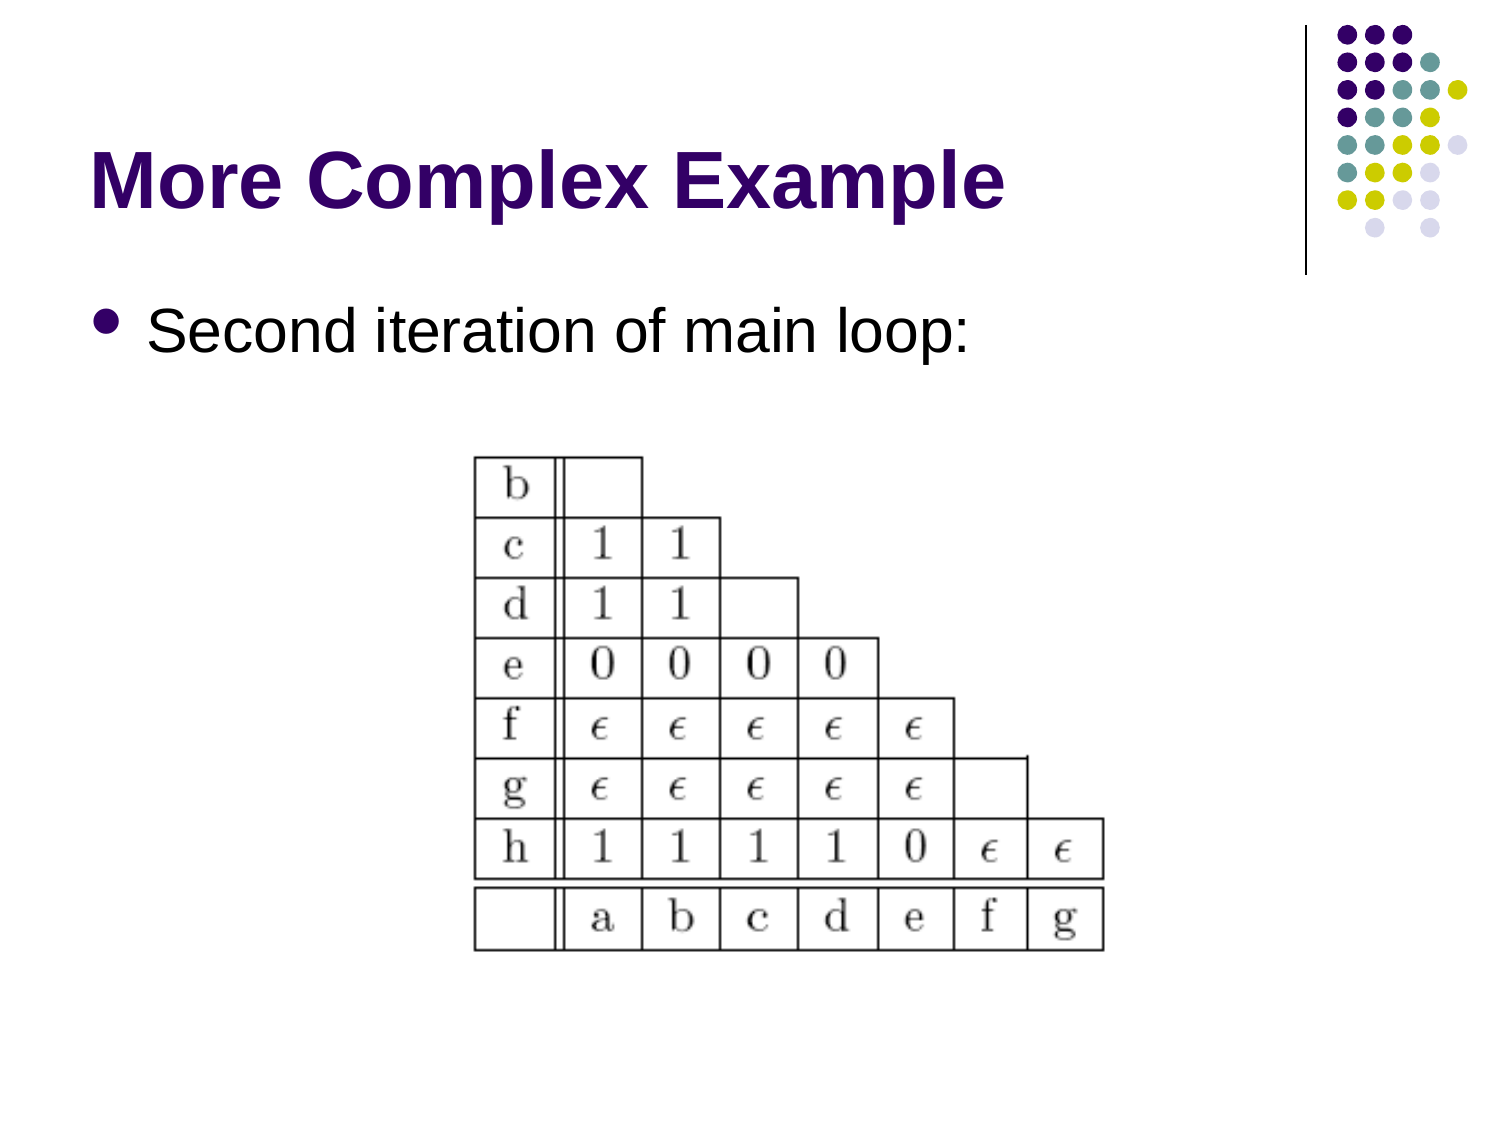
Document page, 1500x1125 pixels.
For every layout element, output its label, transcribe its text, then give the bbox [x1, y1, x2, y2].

title More Complex Example [74, 20, 1313, 233]
picture [450, 437, 1125, 972]
list Second iteration of main loop: [75, 282, 1426, 1006]
